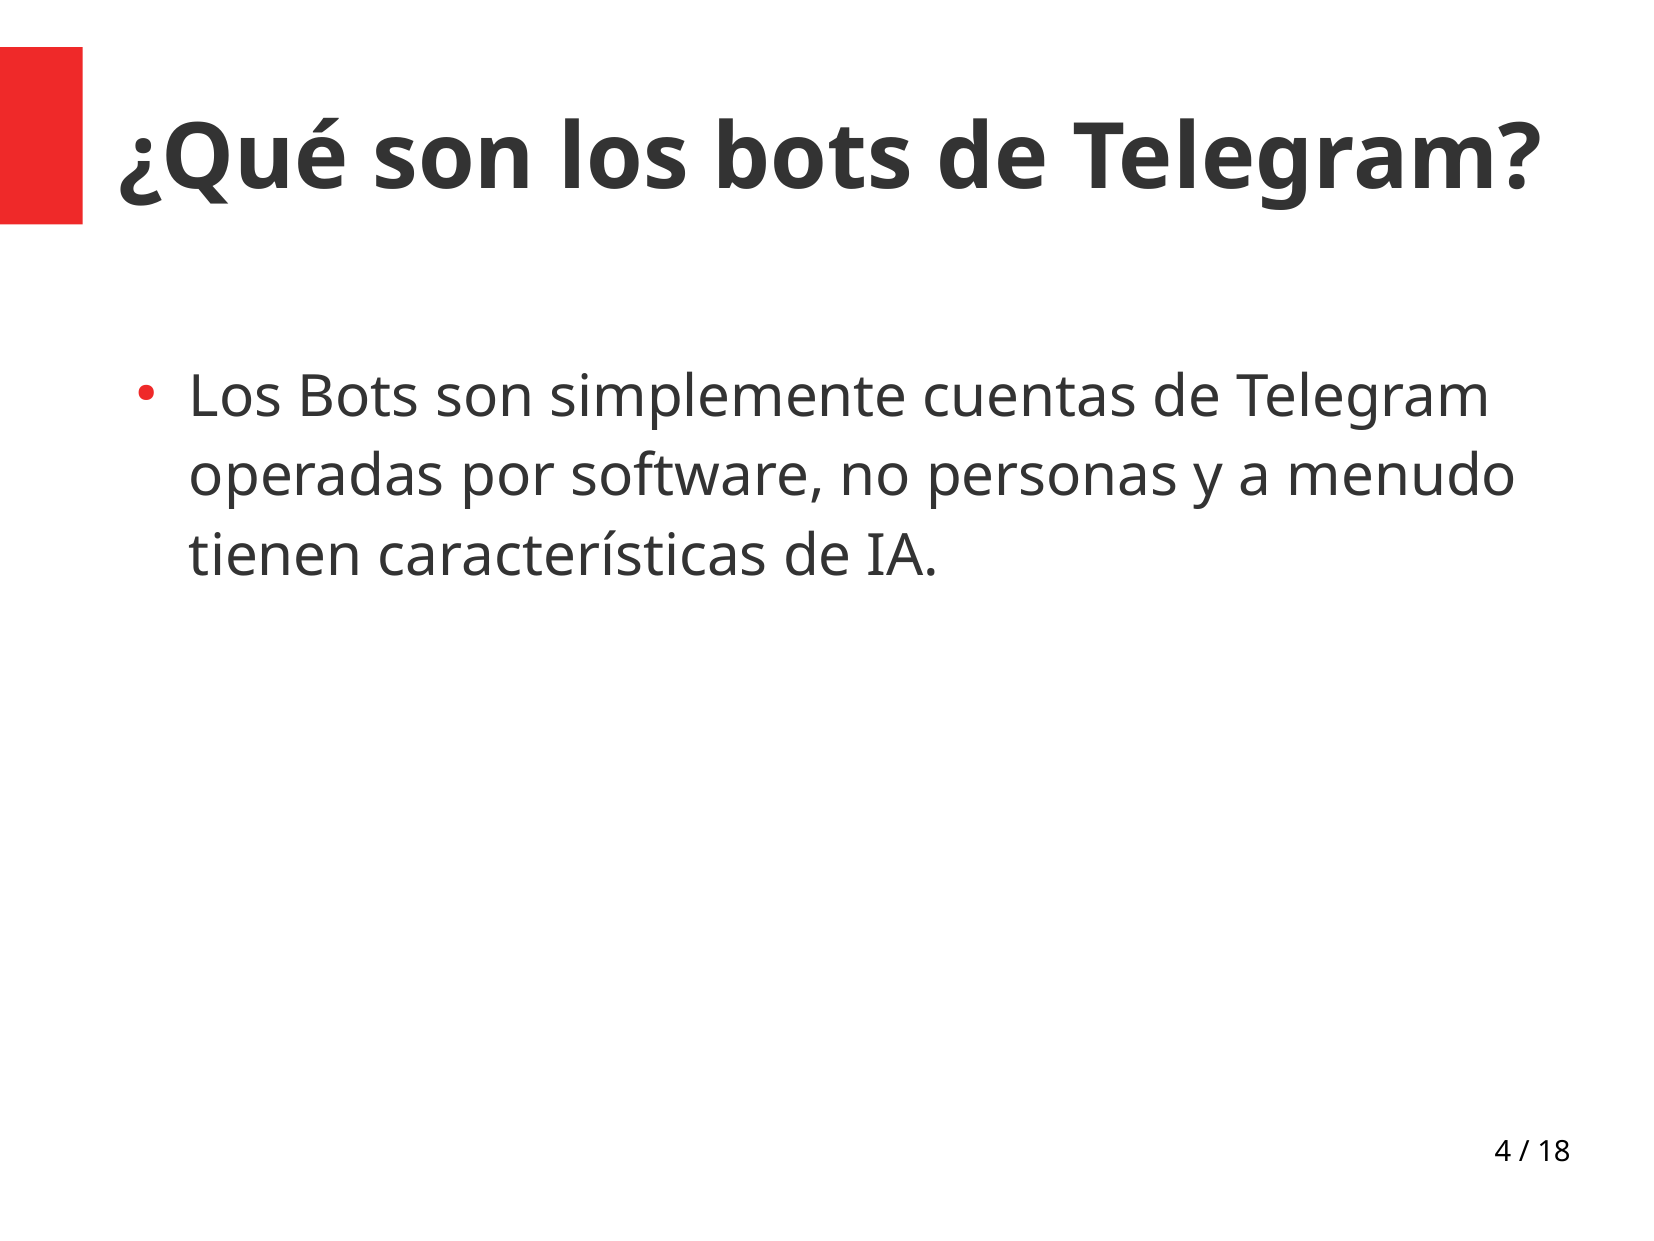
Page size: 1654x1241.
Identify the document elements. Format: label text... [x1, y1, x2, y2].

title ¿Qué son los bots de Telegram? [118, 45, 1571, 260]
list Los Bots son simplemente cuentas de Telegram operadas por software, no personas y a menudo tienen características de IA. [118, 354, 1536, 1074]
